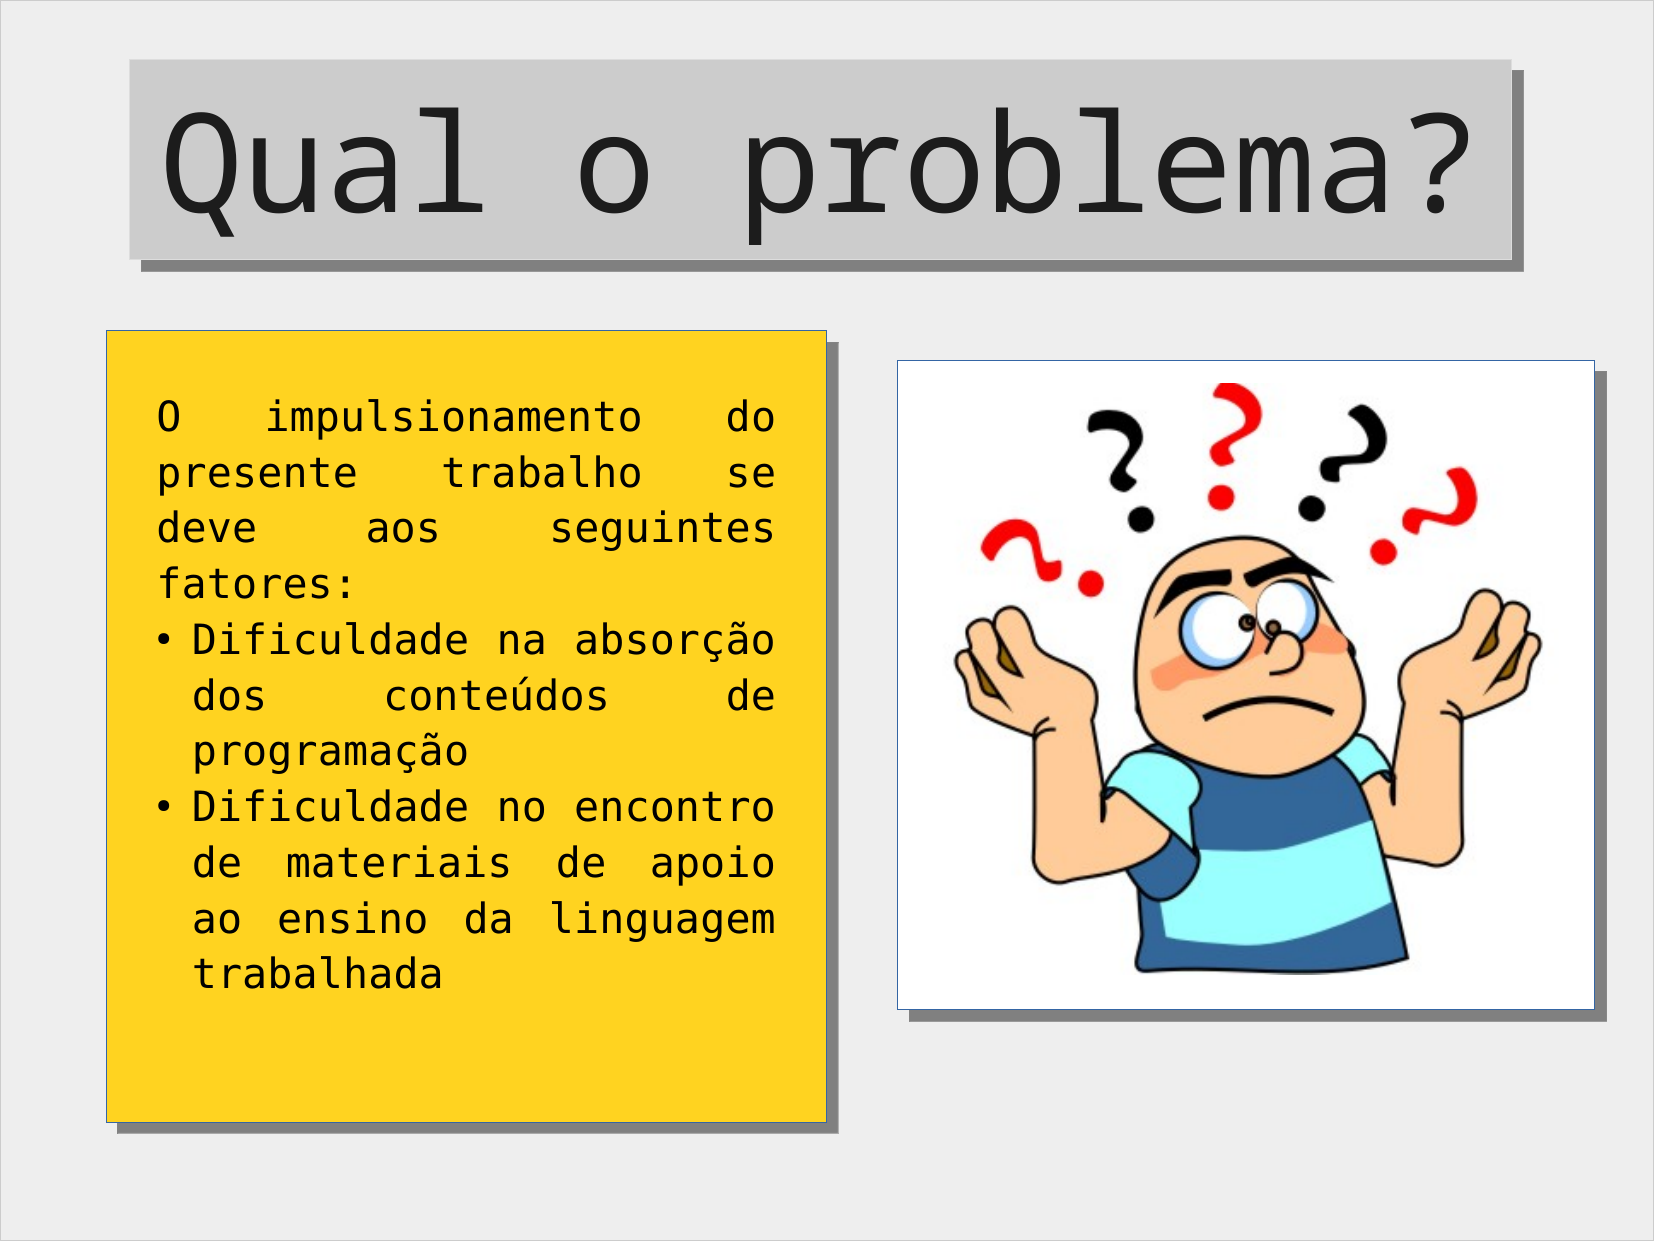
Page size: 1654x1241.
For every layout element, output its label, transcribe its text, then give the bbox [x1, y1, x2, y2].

picture [930, 383, 1565, 975]
text_box Qual o problema? [129, 59, 1512, 260]
text_box [0, 0, 1654, 1241]
text_box O impulsionamento do presente trabalho se deve aos seguintes fatores: Dificuldade na absorção dos conteúdos de programação Dificuldade no encontro de materiais de apoio ao ensino da linguagem trabalhada [141, 377, 792, 1087]
